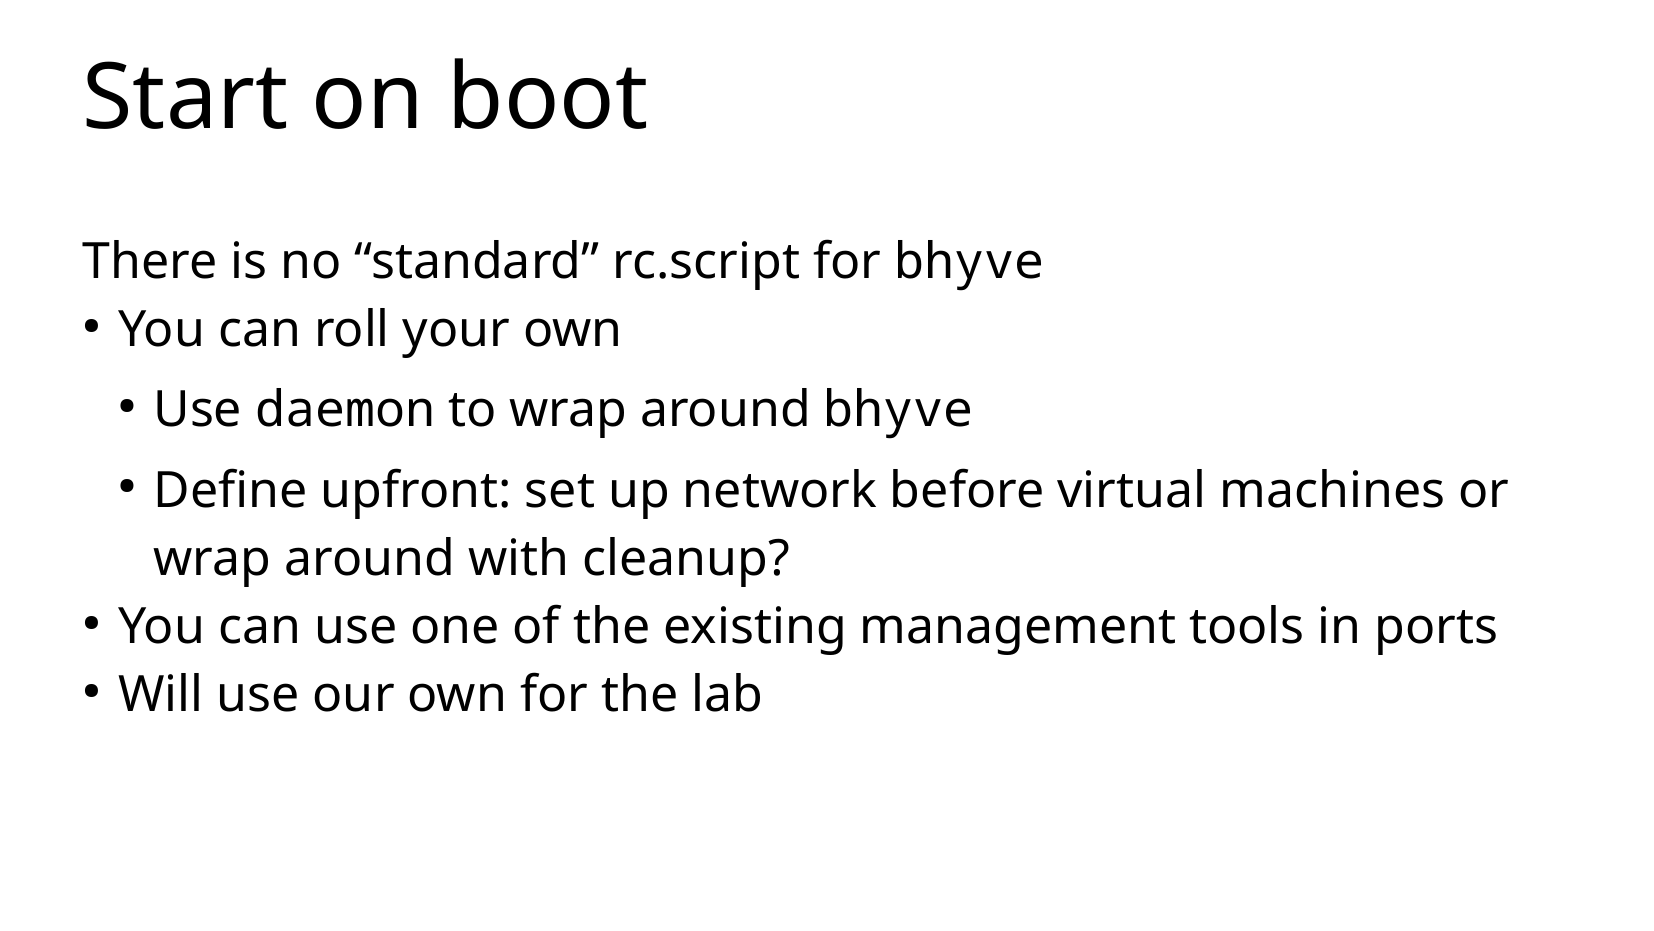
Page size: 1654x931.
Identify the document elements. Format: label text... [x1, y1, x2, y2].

list There is no “standard” rc.script for bhyve You can roll your own Use daemon to wrap around bhyve Define upfront: set up network before virtual machines or wrap around with cleanup? You can use one of the existing management tools in ports Will use our own for the lab [82, 224, 1571, 825]
title Start on boot [82, 37, 1571, 150]
